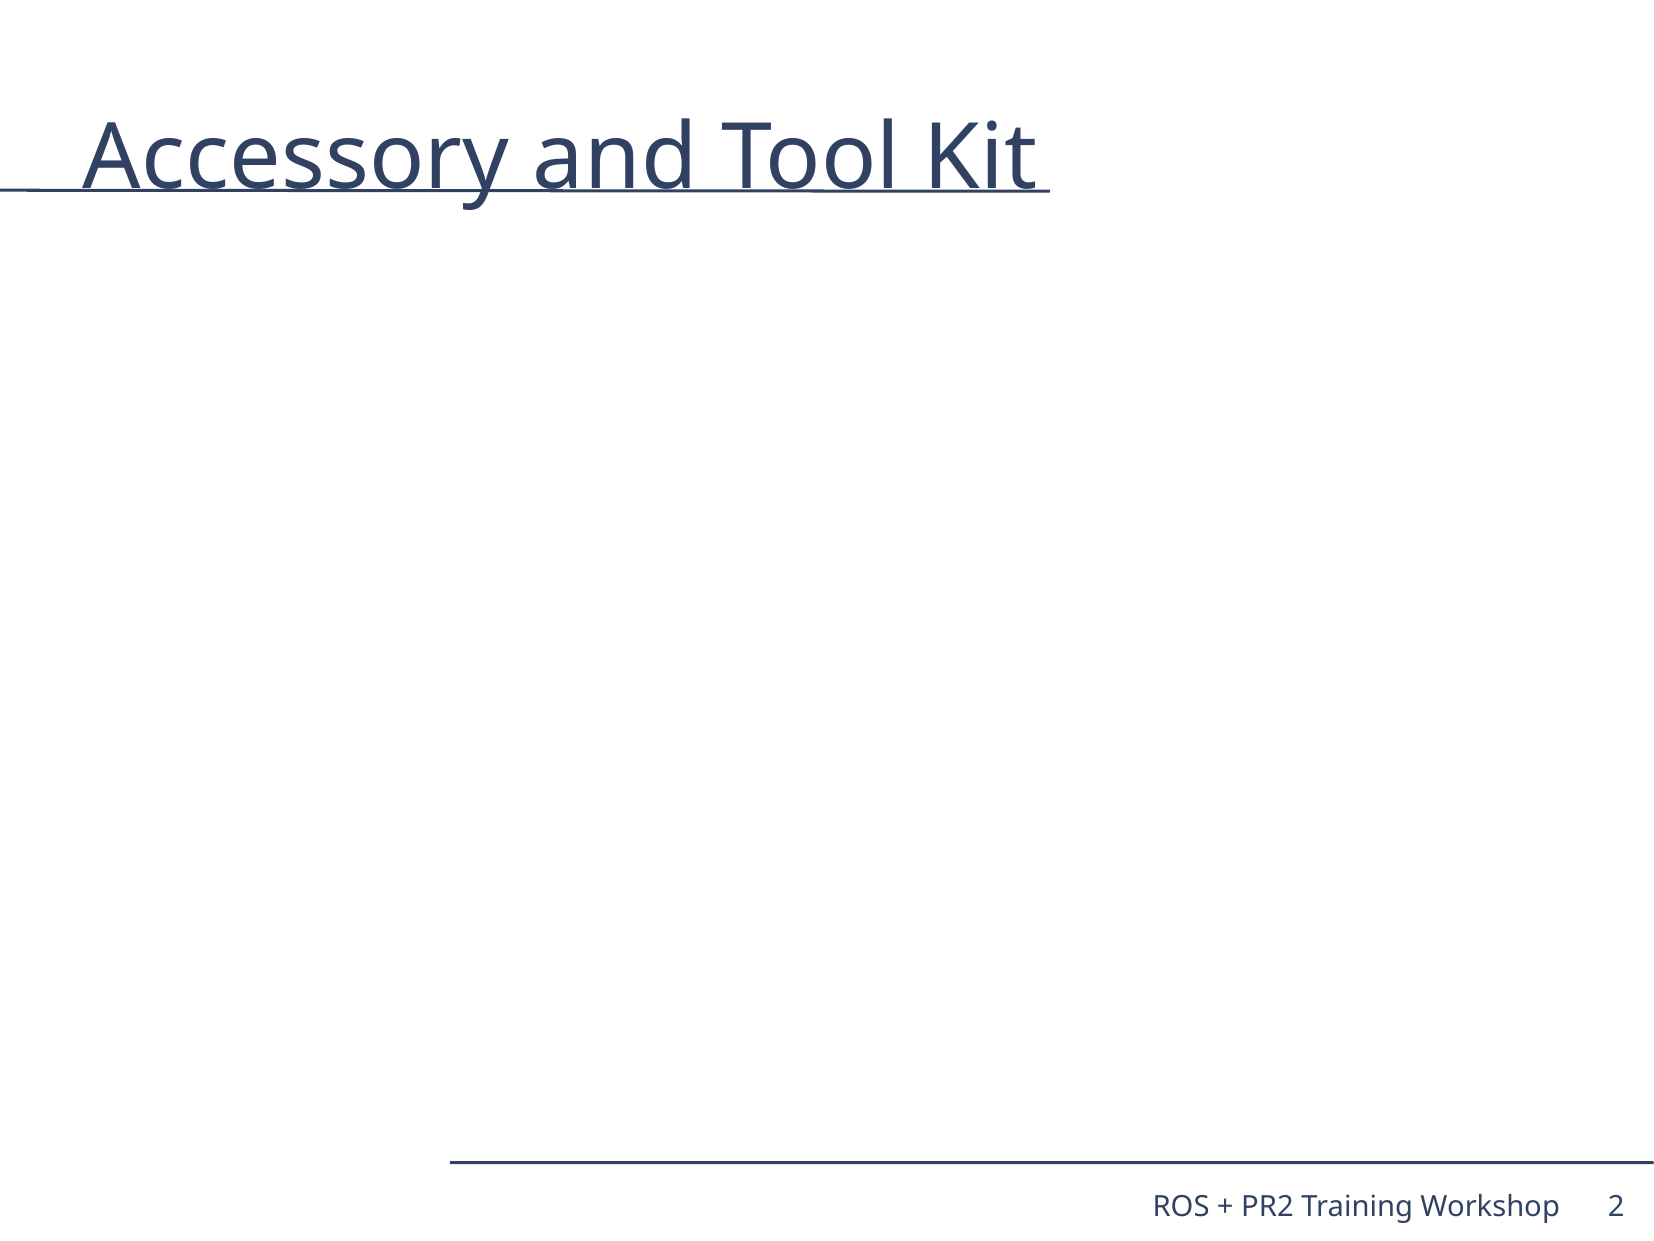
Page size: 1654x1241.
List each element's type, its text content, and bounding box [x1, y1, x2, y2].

title Accessory and Tool Kit [82, 56, 1571, 250]
